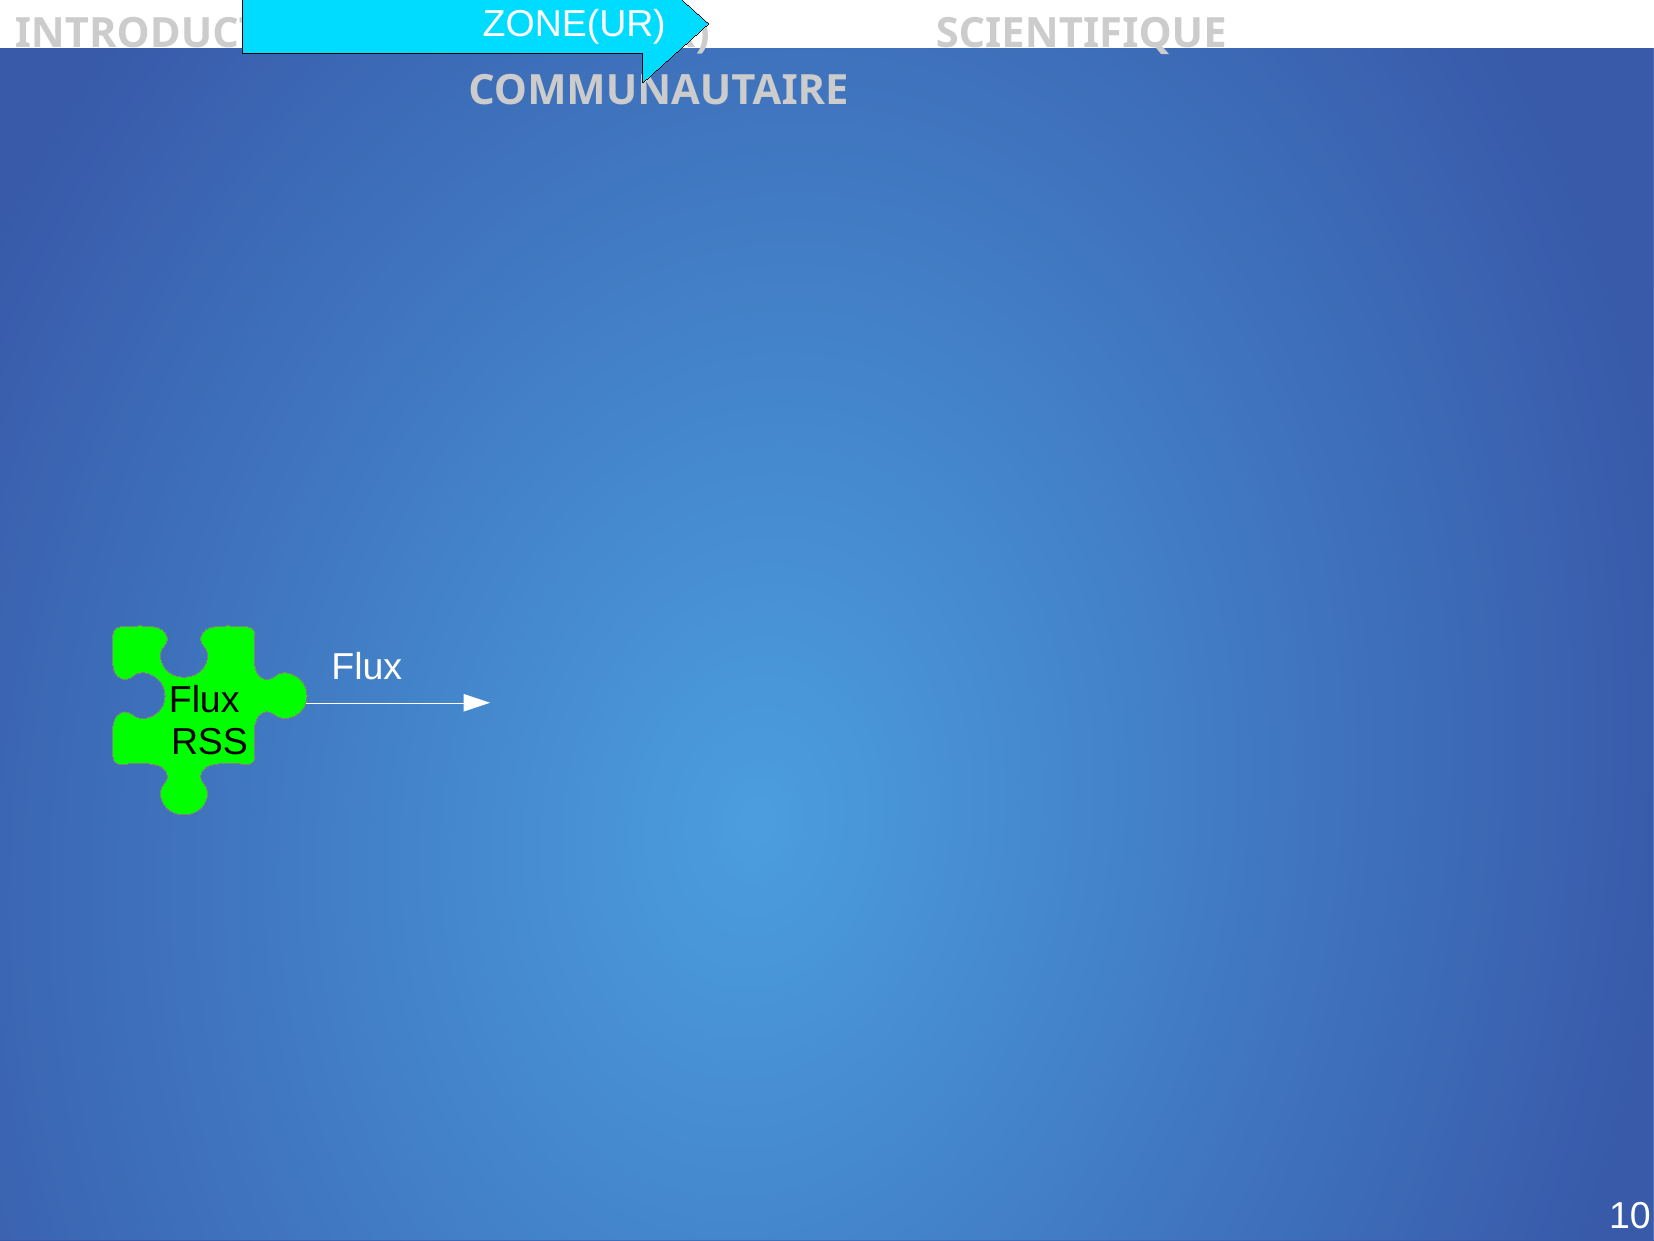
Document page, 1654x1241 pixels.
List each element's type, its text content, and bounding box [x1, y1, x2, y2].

text_box ZONE(UR) [242, 0, 709, 83]
text_box Flux [316, 637, 420, 695]
text_box Flux RSS [112, 625, 308, 815]
picture [0, 48, 1654, 1241]
